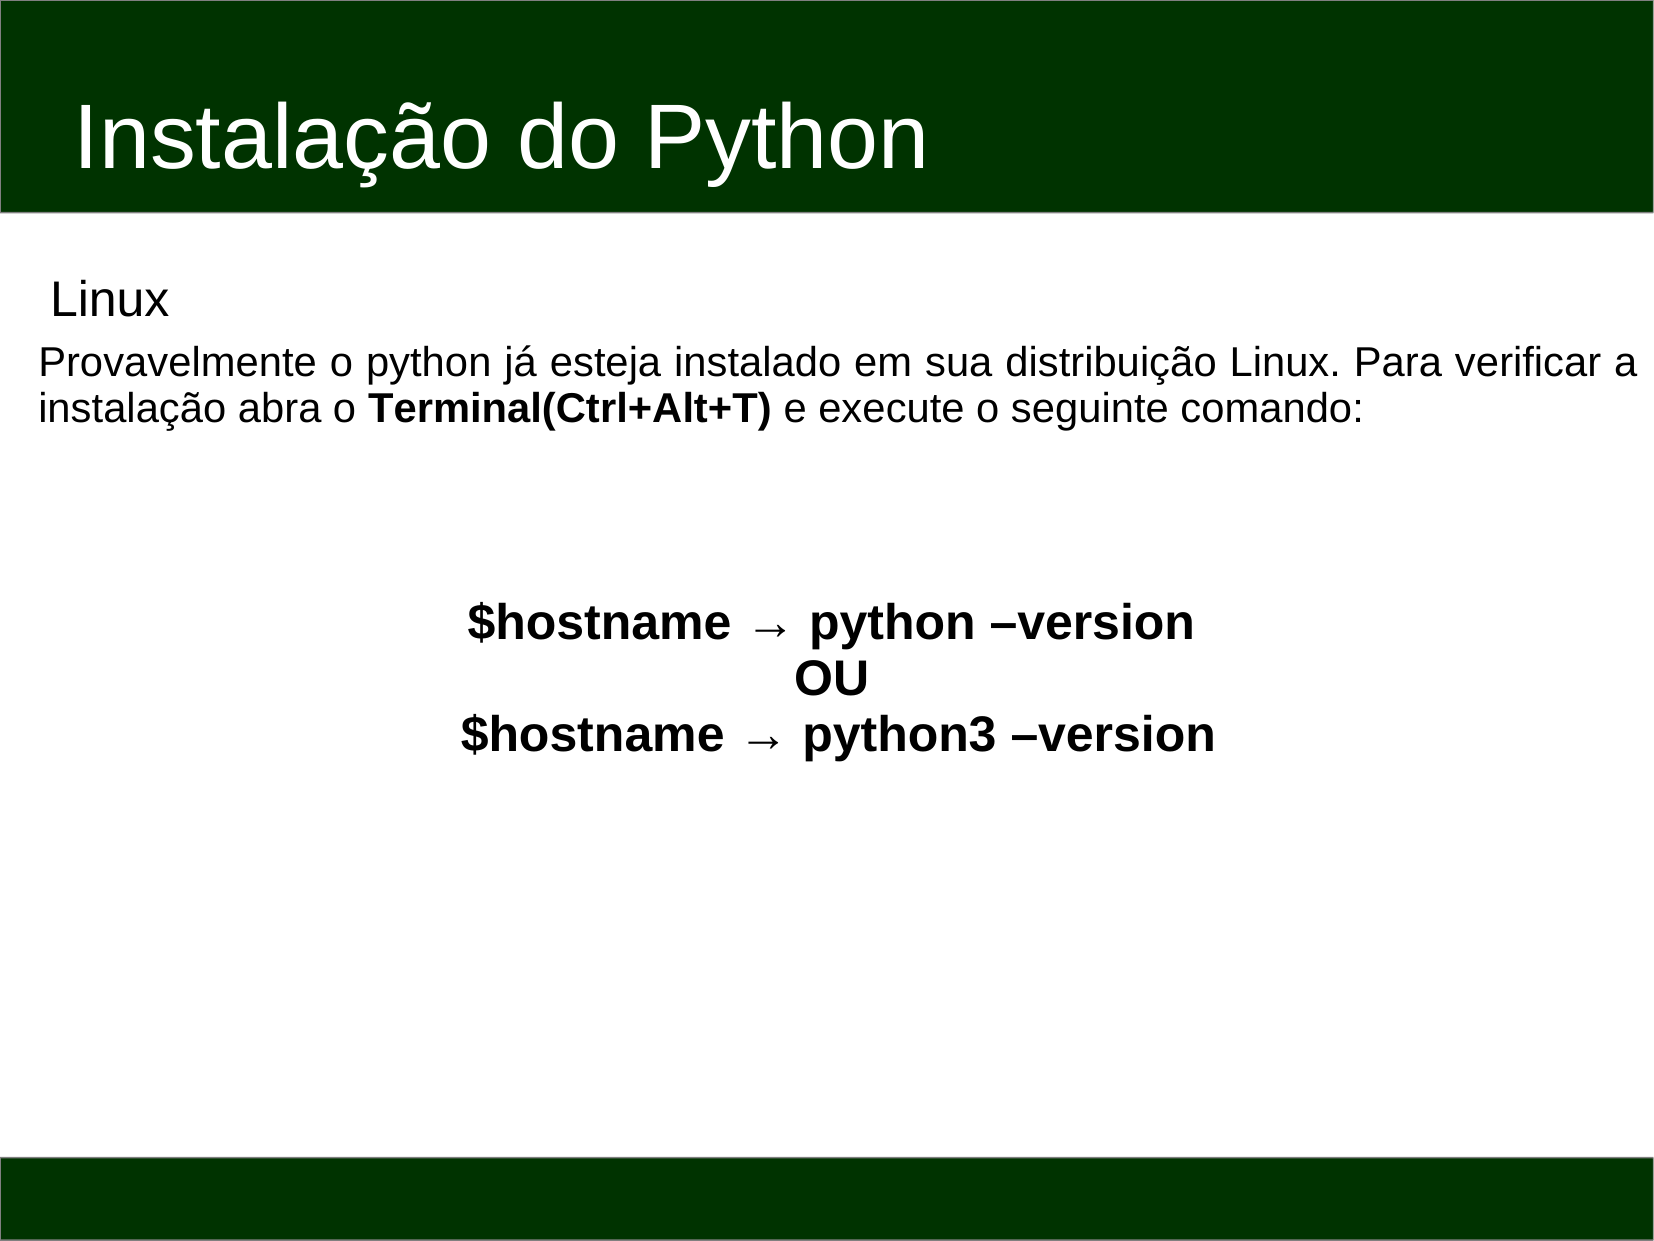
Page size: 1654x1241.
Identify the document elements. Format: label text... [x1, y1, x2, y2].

text_box Instalação do Python [59, 73, 1016, 294]
text_box [0, 0, 1654, 213]
text_box [0, 1157, 1654, 1241]
text_box Provavelmente o python já esteja instalado em sua distribuição Linux. Para verificar a instalação abra o Terminal(Ctrl+Alt+T) e execute o seguinte comando: $hostname → python –version OU $hostname → python3 –version [23, 331, 1654, 793]
text_box Linux [35, 261, 199, 331]
